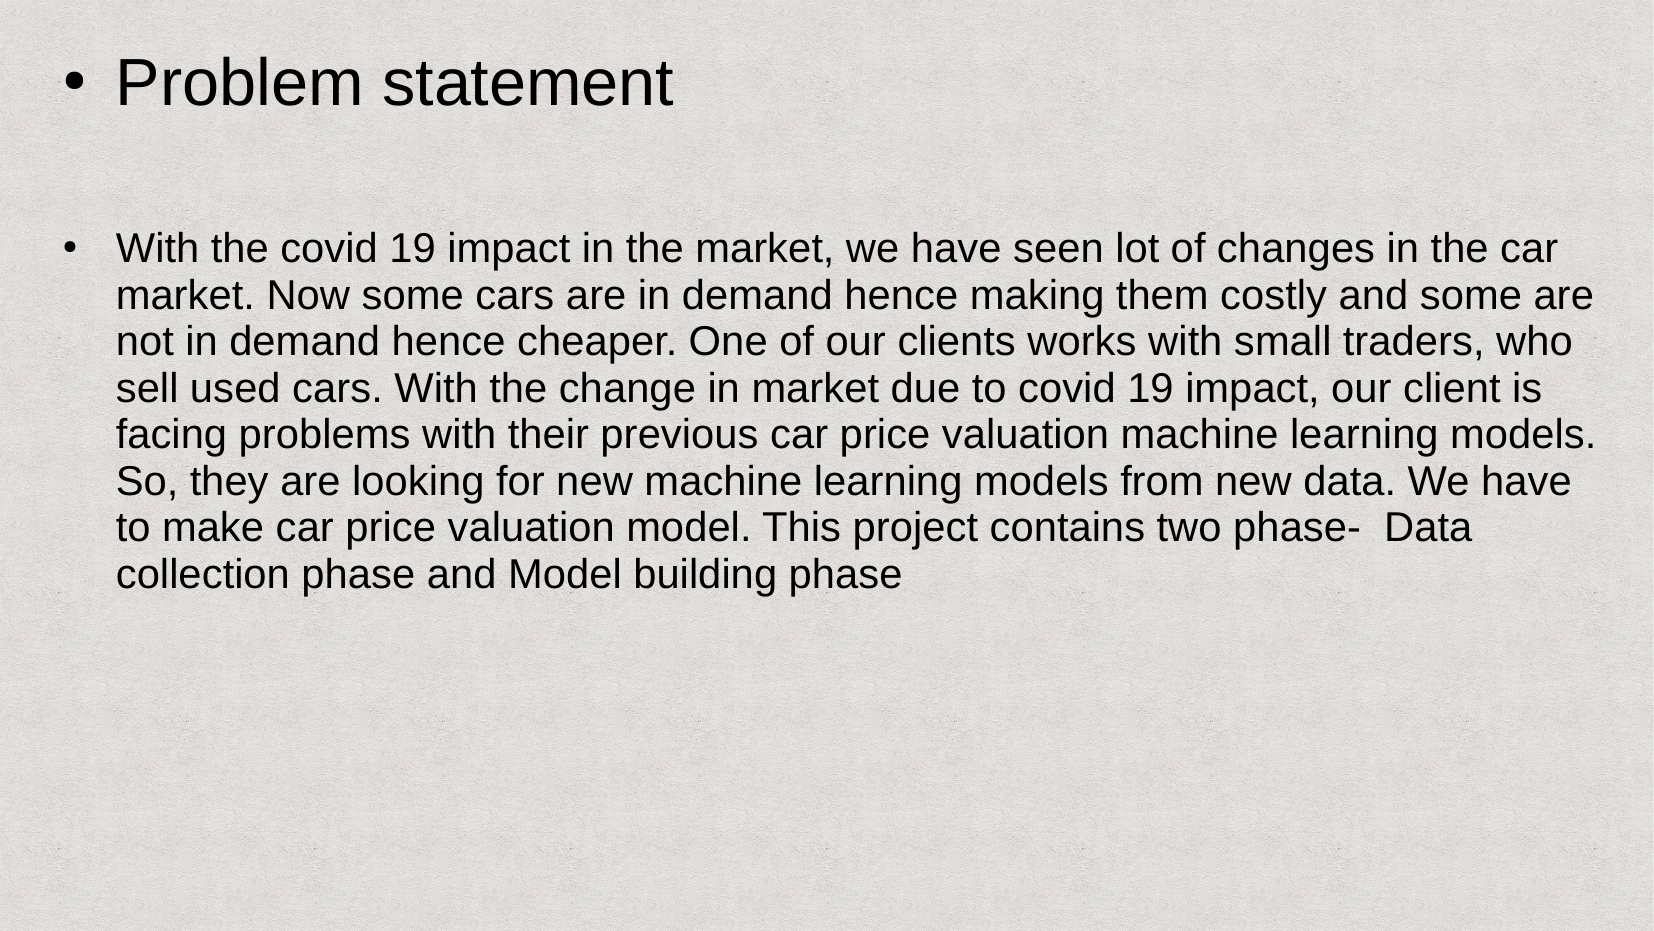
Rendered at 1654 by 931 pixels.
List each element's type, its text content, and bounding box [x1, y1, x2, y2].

list Problem statement With the covid 19 impact in the market, we have seen lot of changes in the car market. Now some cars are in demand hence making them costly and some are not in demand hence cheaper. One of our clients works with small traders, who sell used cars. With the change in market due to covid 19 impact, our client is facing problems with their previous car price valuation machine learning models. So, they are looking for new machine learning models from new data. We have to make car price valuation model. This project contains two phase- Data collection phase and Model building phase [45, 45, 1606, 886]
picture [0, 0, 1654, 931]
